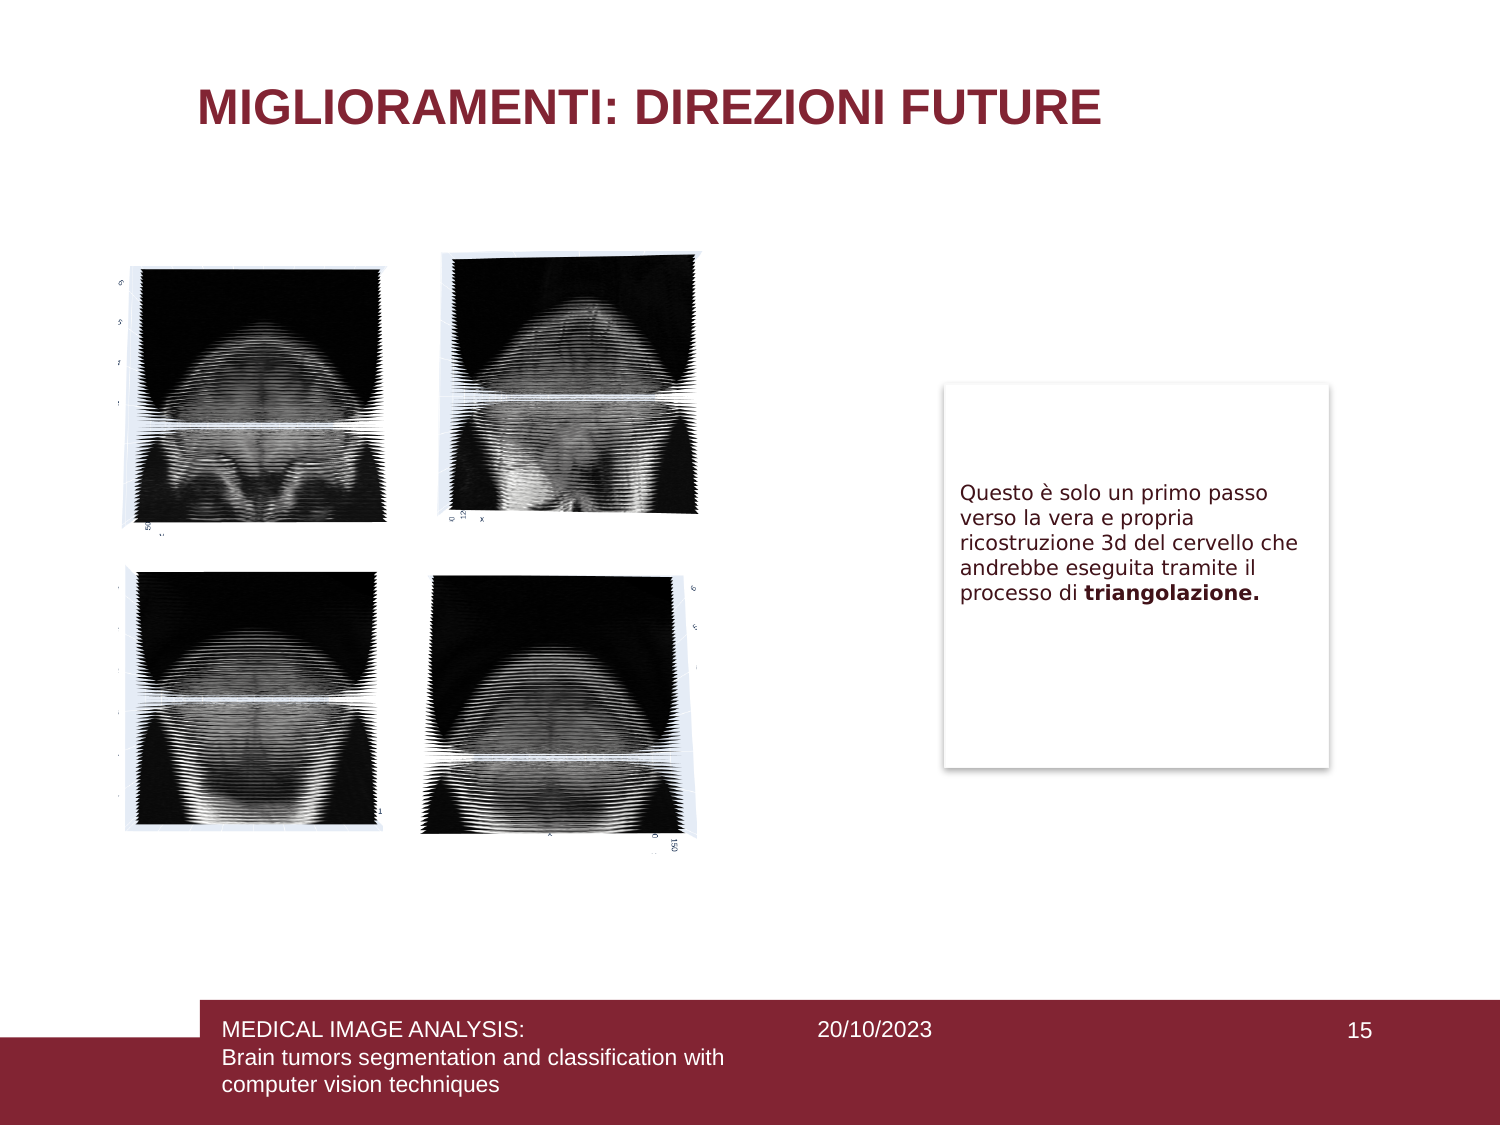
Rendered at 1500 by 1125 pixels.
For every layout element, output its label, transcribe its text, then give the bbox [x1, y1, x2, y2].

text_box 20/10/2023 [802, 1007, 1083, 1050]
slide_number <number> [1074, 1008, 1388, 1084]
title MIGLIORAMENTI: DIREZIONI FUTURE [183, 67, 1424, 150]
text_box MEDICAL IMAGE ANALYSIS: Brain tumors segmentation and classification with computer vision techniques [206, 1007, 827, 1105]
text_box Questo è solo un primo passo verso la vera e propria ricostruzione 3d del cervello che andrebbe eseguita tramite il processo di triangolazione. [945, 472, 1329, 639]
text_box [944, 383, 1329, 768]
picture [96, 236, 731, 879]
